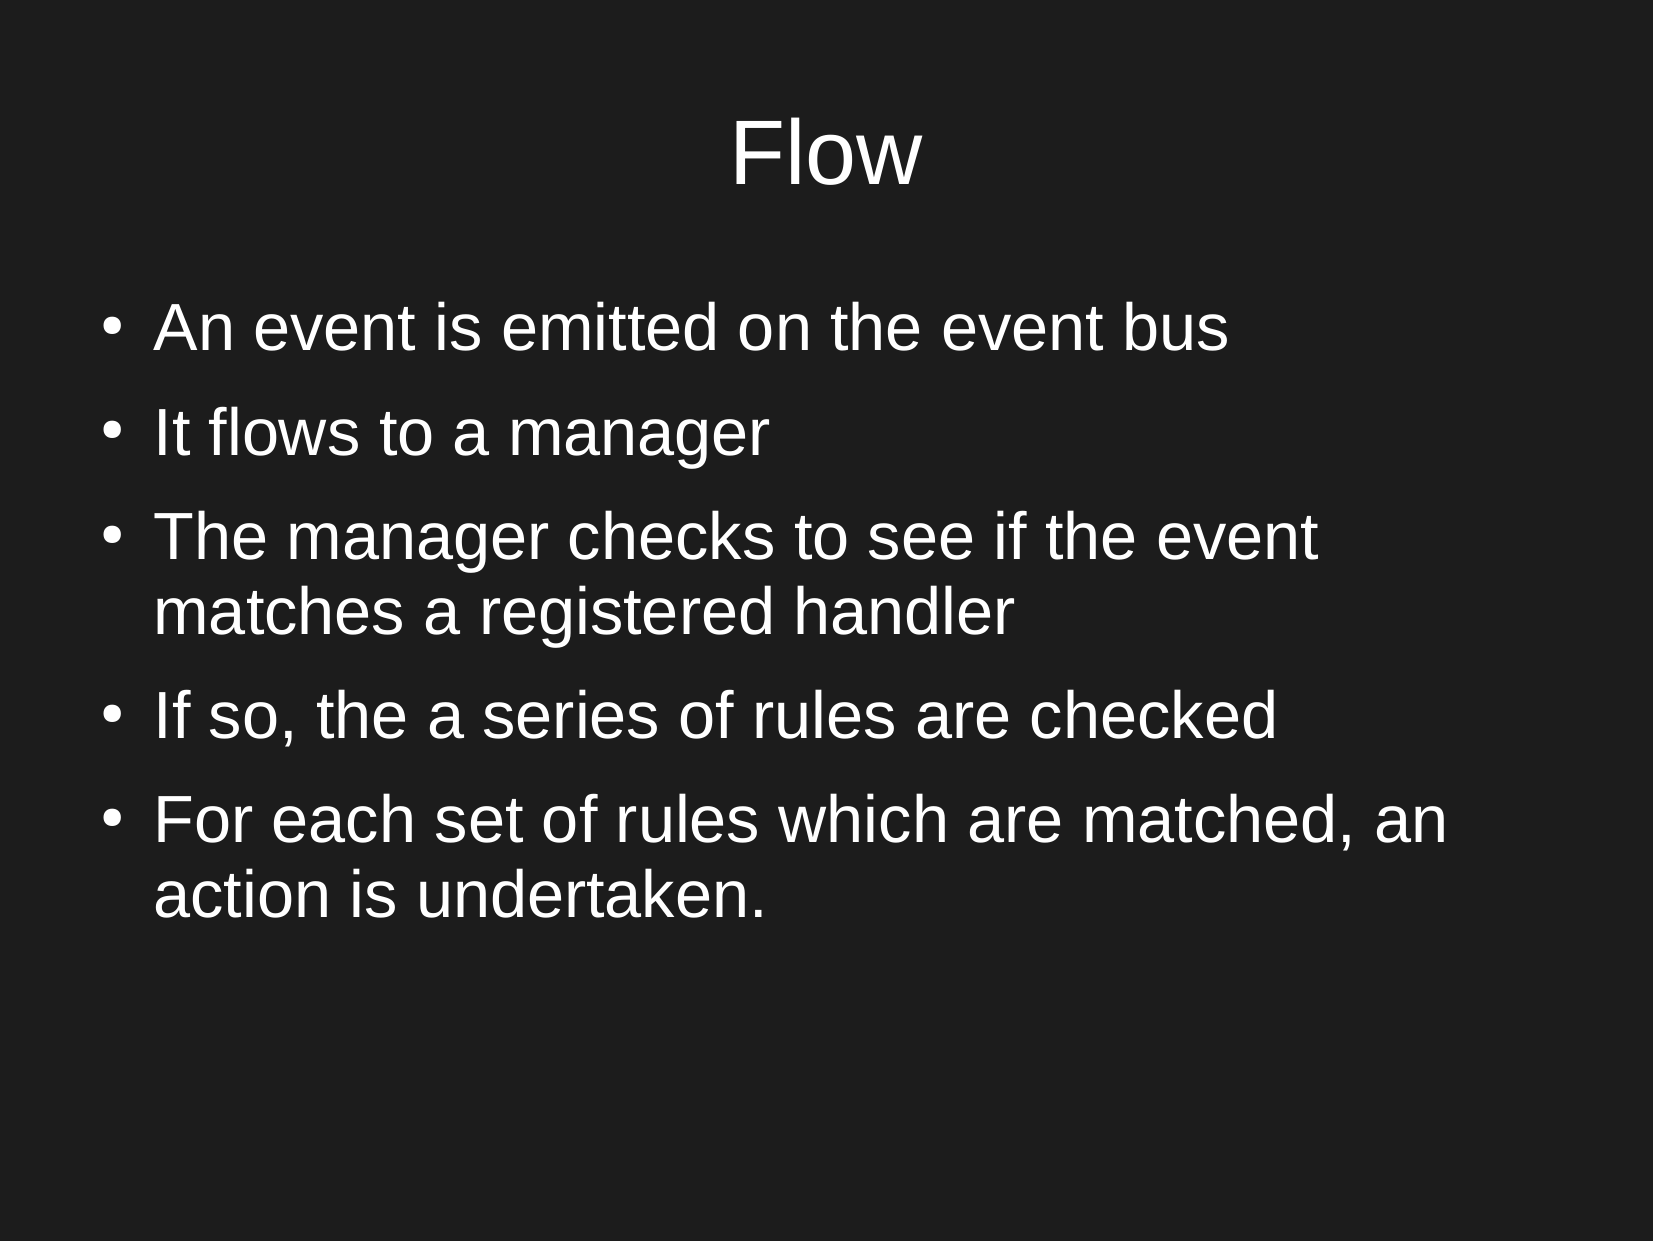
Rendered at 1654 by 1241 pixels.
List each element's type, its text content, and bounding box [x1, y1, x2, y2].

list An event is emitted on the event bus It flows to a manager The manager checks to see if the event matches a registered handler If so, the a series of rules are checked For each set of rules which are matched, an action is undertaken. [82, 290, 1571, 1010]
title Flow [82, 49, 1571, 257]
